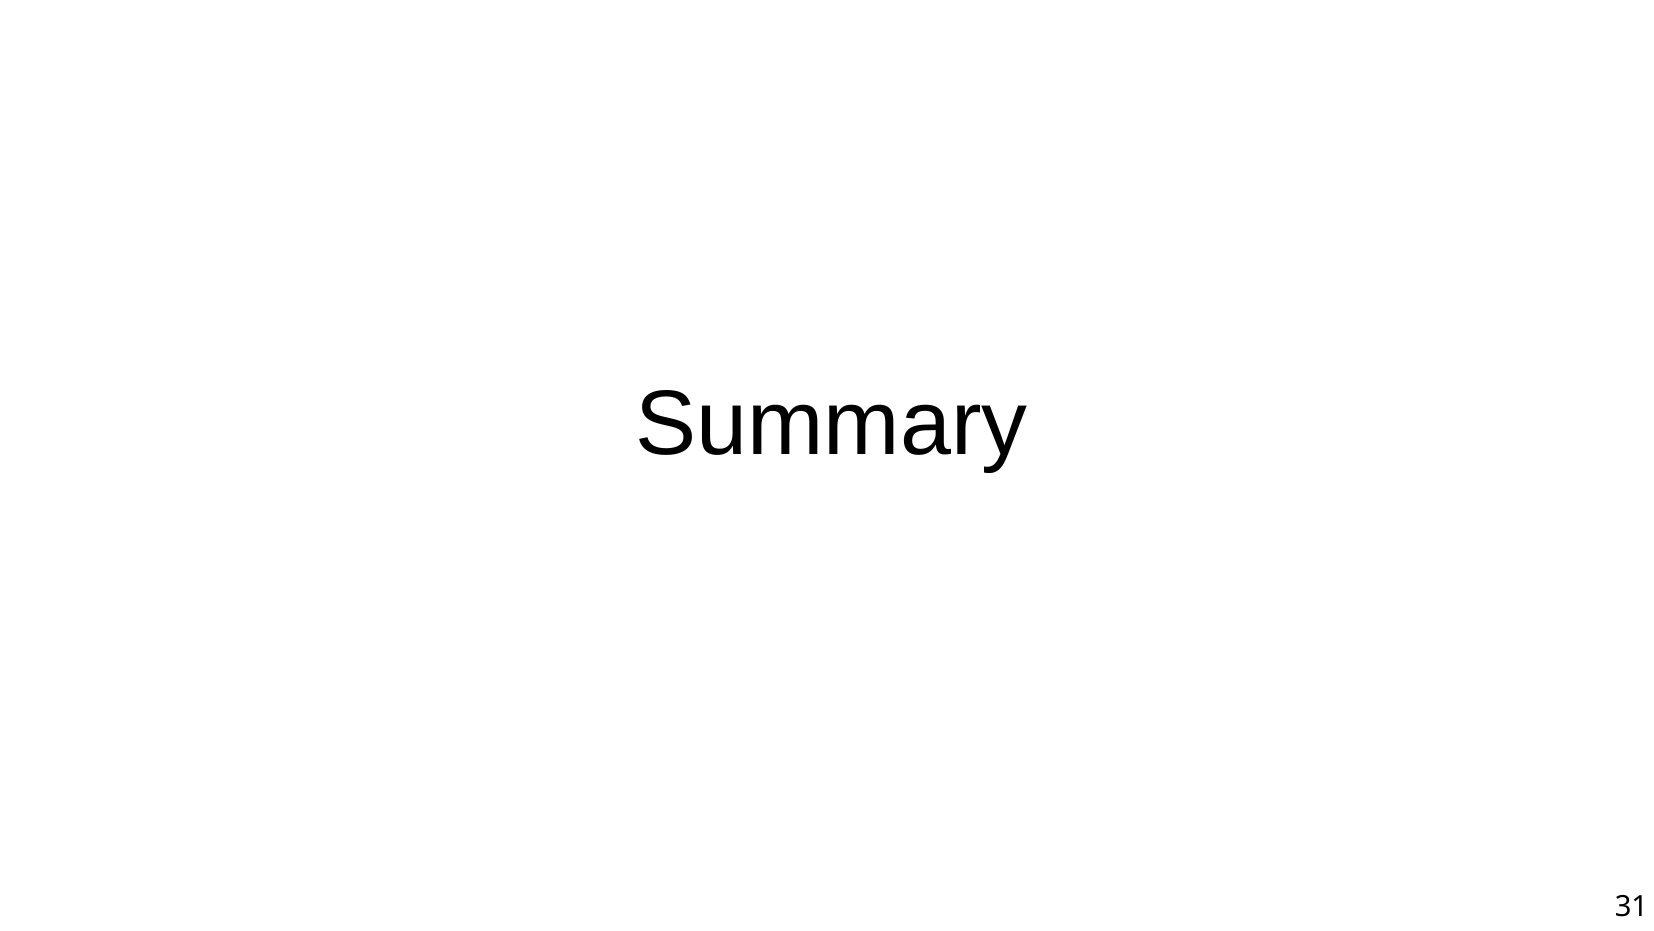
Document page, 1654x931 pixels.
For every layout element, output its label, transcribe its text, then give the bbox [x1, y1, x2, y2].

title Summary [87, 345, 1576, 501]
